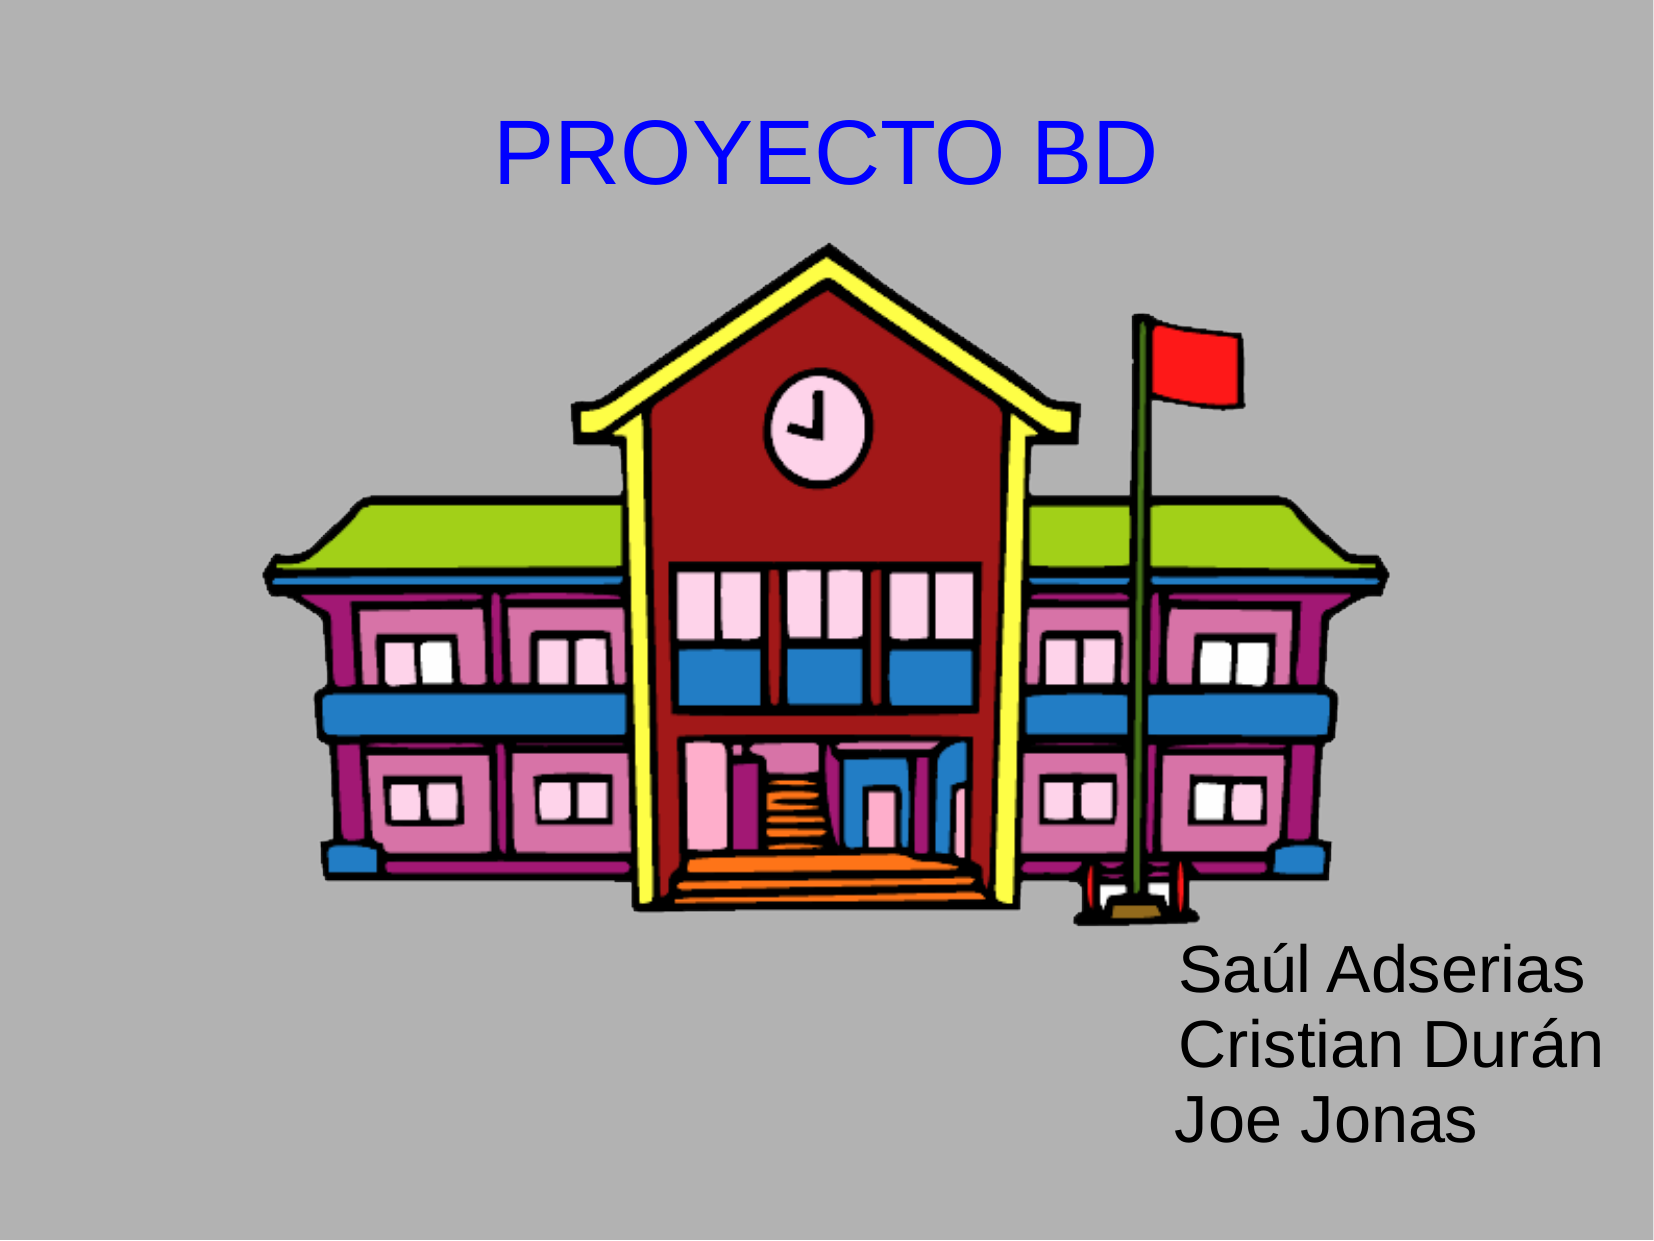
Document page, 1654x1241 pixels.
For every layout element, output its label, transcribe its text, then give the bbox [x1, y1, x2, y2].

subtitle Saúl Adserias Cristian Durán Joe Jonas [555, 685, 1654, 1241]
picture [200, 95, 1451, 1075]
title PROYECTO BD [82, 49, 1571, 257]
